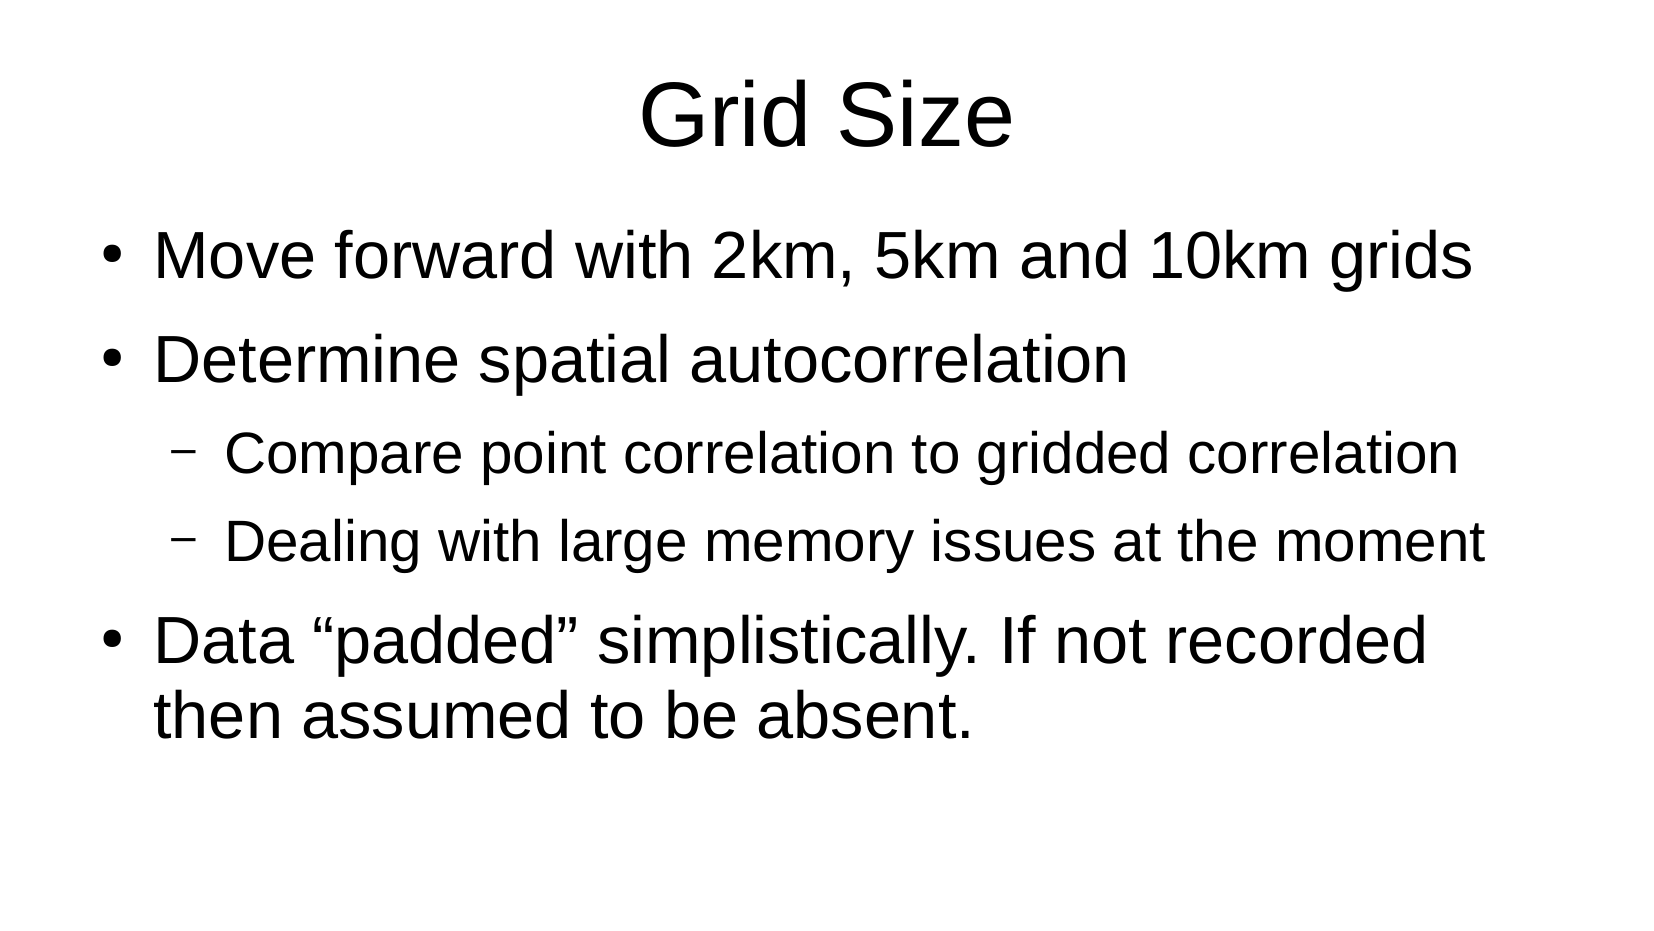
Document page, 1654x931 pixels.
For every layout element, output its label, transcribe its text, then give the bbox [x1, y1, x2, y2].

title Grid Size [82, 37, 1571, 193]
list Move forward with 2km, 5km and 10km grids Determine spatial autocorrelation Compare point correlation to gridded correlation Dealing with large memory issues at the moment Data “padded” simplistically. If not recorded then assumed to be absent. [82, 217, 1571, 758]
